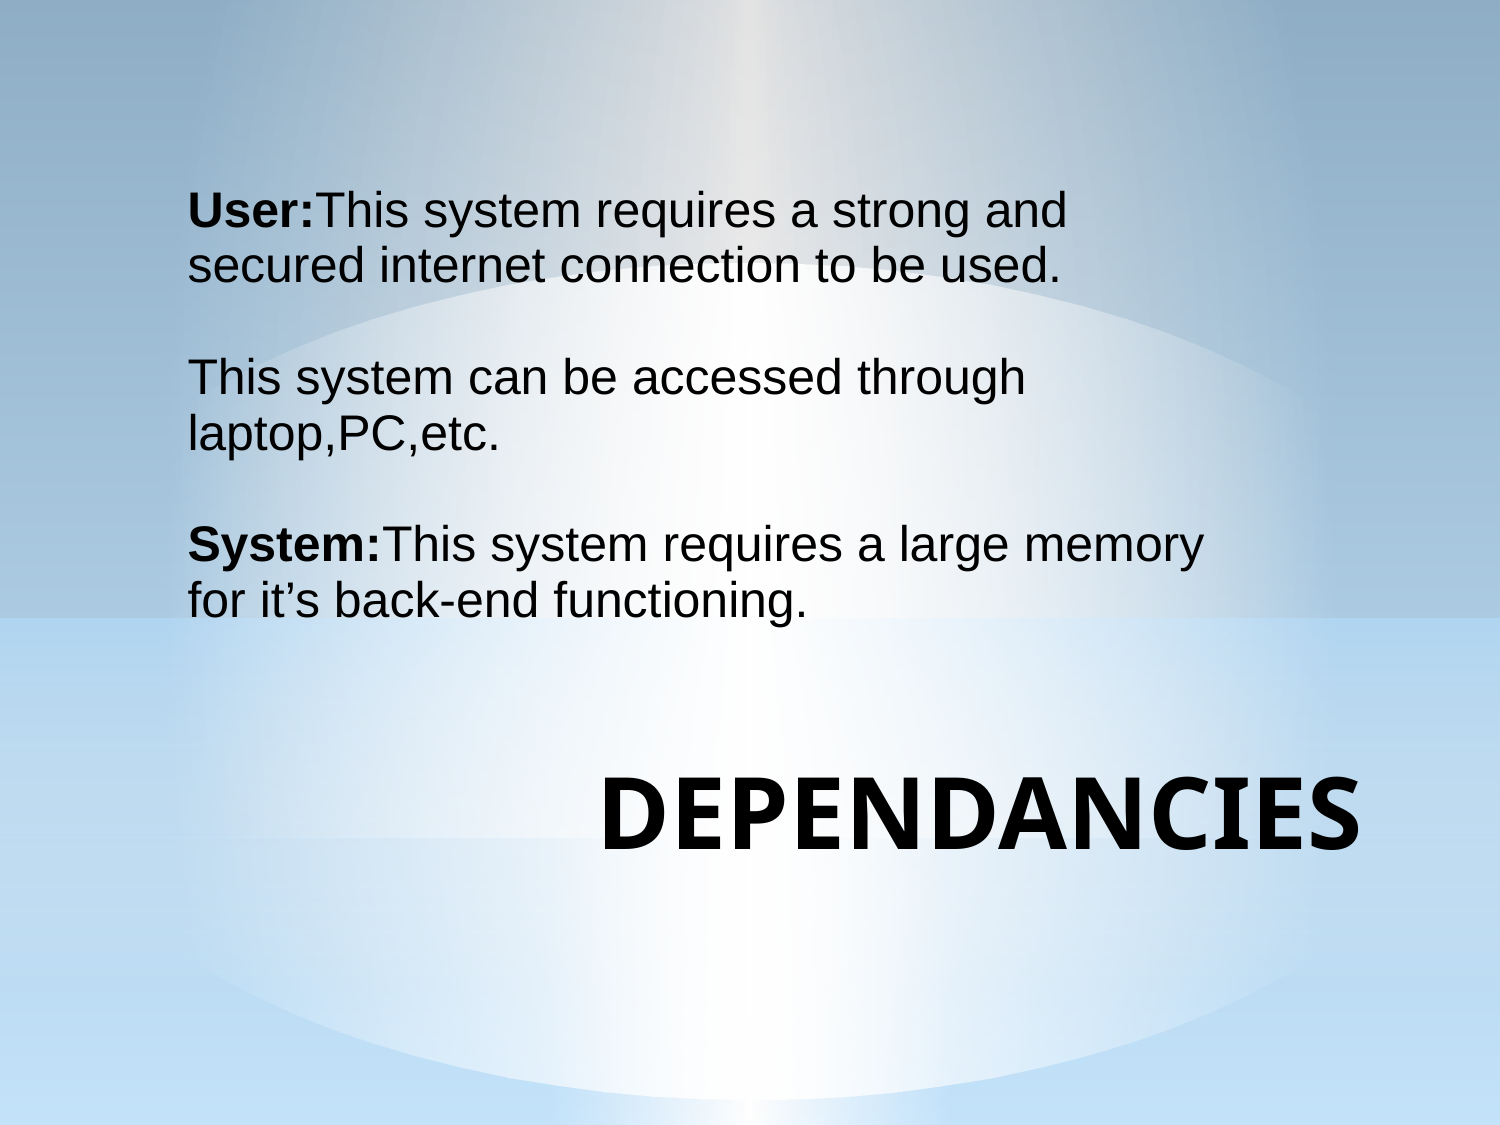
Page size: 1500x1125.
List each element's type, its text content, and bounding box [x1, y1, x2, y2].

title DEPENDANCIES [294, 717, 1363, 905]
subtitle User:This system requires a strong and secured internet connection to be used. This system can be accessed through laptop,PC,etc. System:This system requires a large memory for it’s back-end functioning. [187, 120, 1238, 690]
